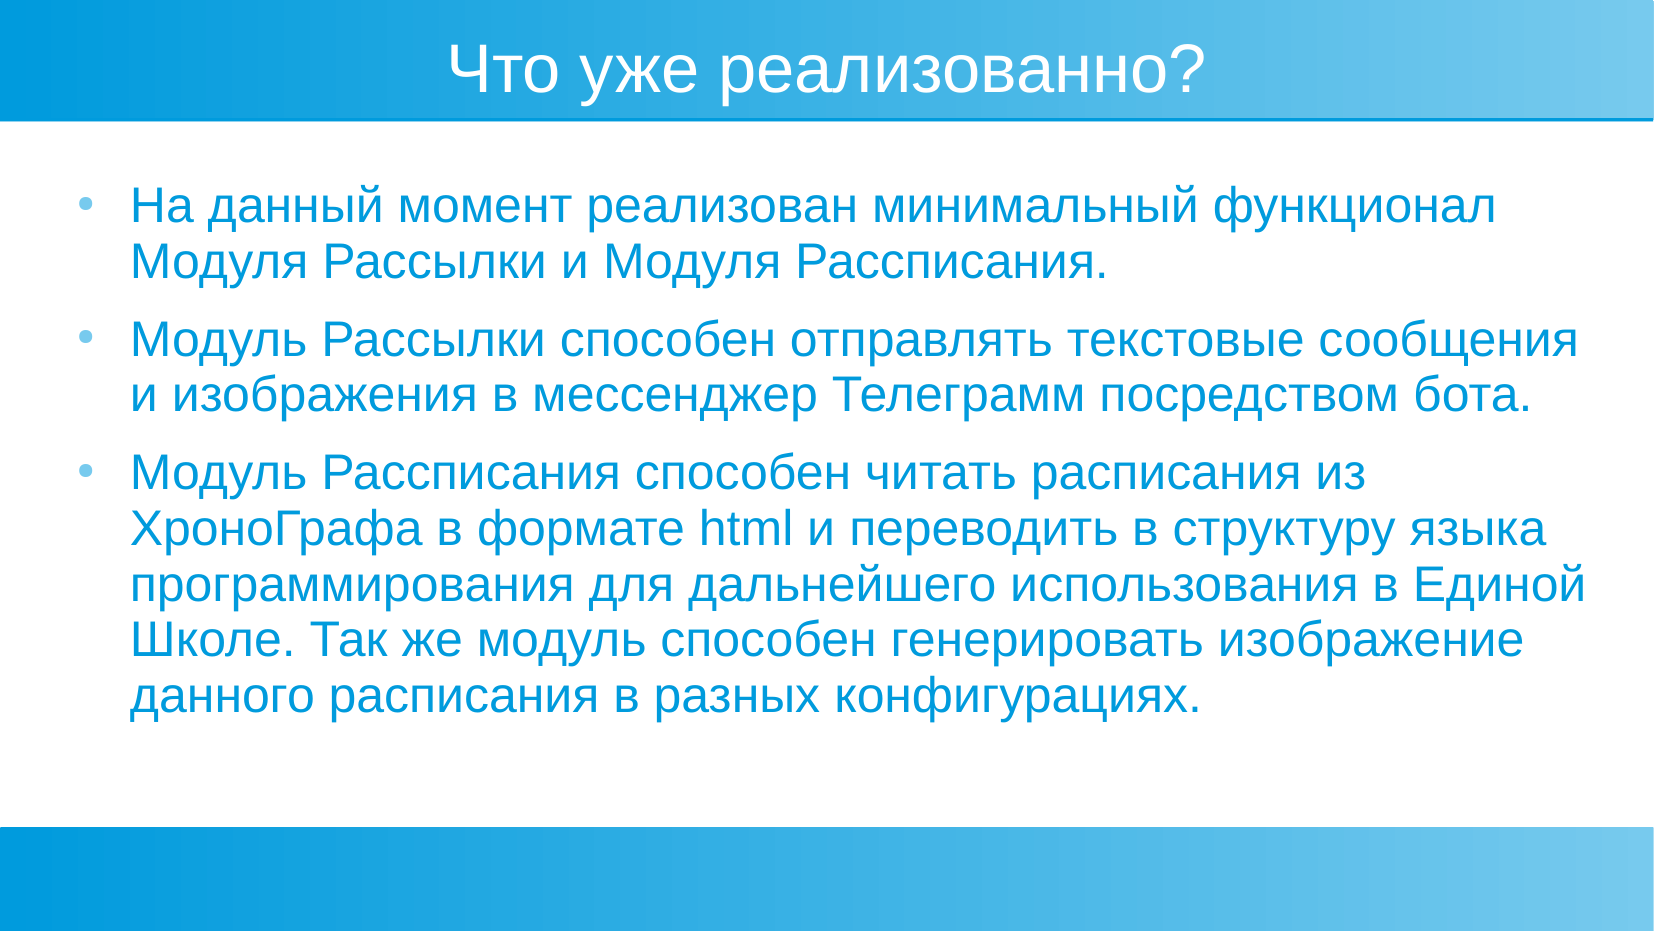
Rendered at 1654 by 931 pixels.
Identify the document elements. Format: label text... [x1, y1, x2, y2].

list На данный момент реализован минимальный функционал Модуля Рассылки и Модуля Рассписания. Модуль Рассылки способен отправлять текстовые сообщения и изображения в мессенджер Телеграмм посредством бота. Модуль Рассписания способен читать расписания из ХроноГрафа в формате html и переводить в структуру языка программирования для дальнейшего использования в Единой Школе. Так же модуль способен генерировать изображение данного расписания в разных конфигурациях. [59, 177, 1595, 768]
title Что уже реализованно? [59, 29, 1595, 108]
